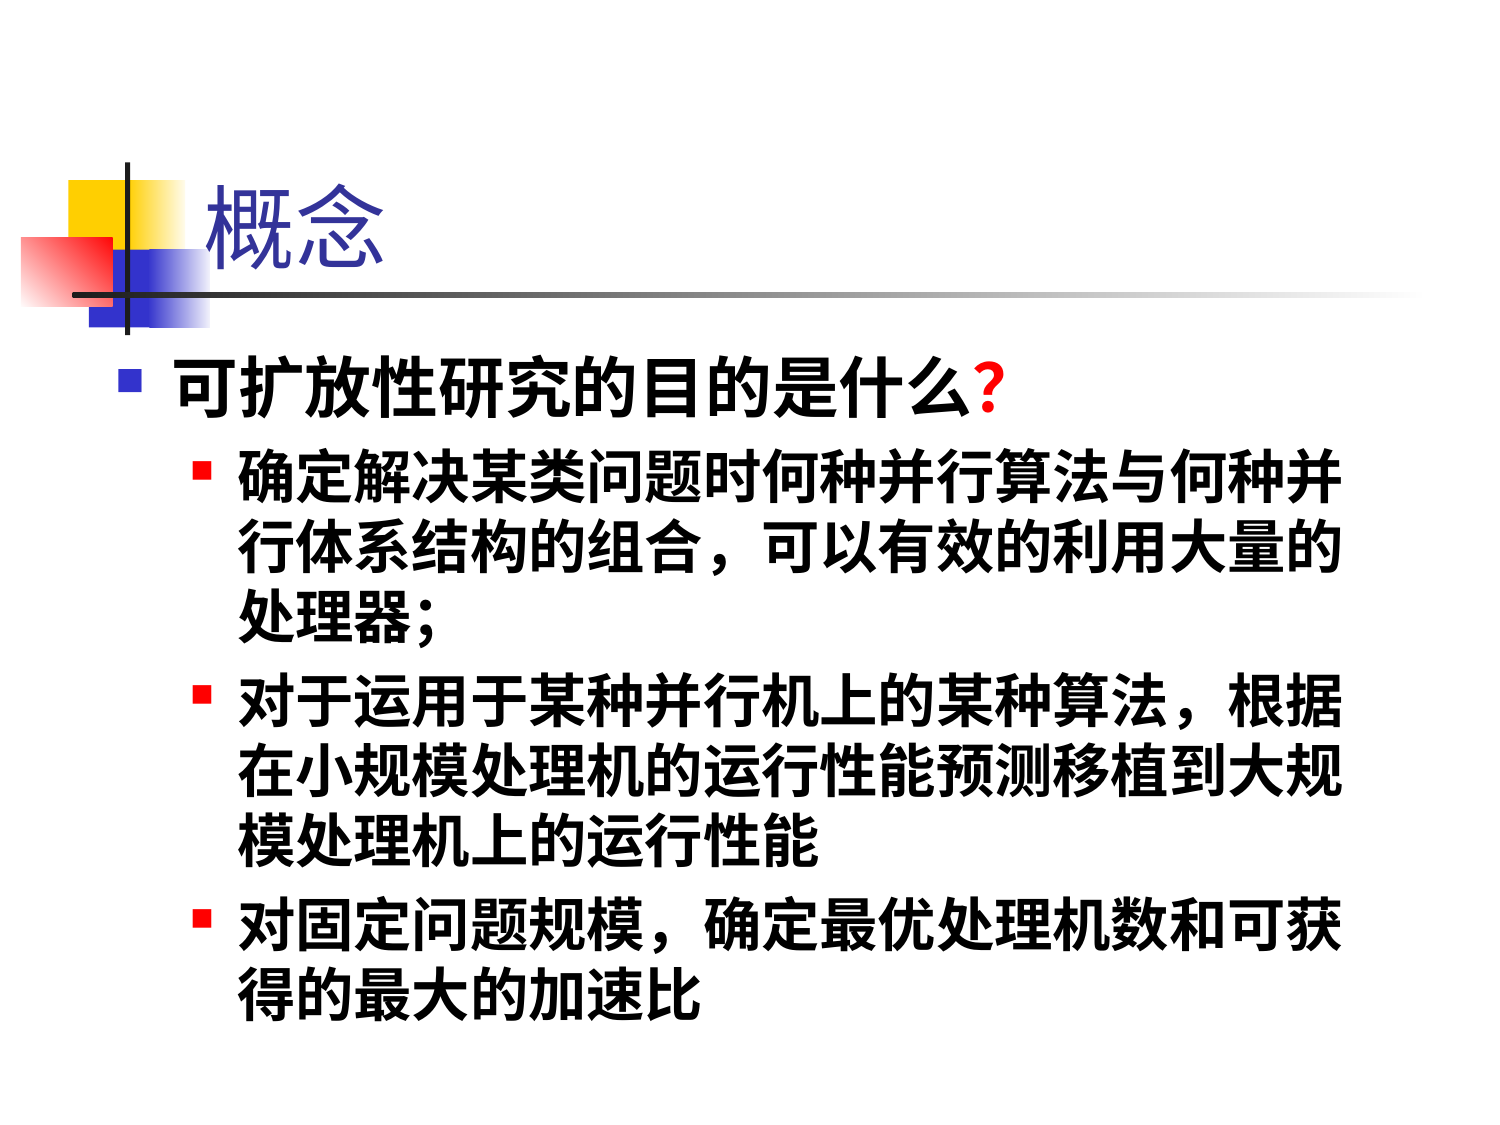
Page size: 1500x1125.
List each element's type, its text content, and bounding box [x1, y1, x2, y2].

title 概念 [188, 101, 1468, 289]
list 可扩放性研究的目的是什么？ 确定解决某类问题时何种并行算法与何种并行体系结构的组合，可以有效的利用大量的处理器； 对于运用于某种并行机上的某种算法，根据在小规模处理机的运行性能预测移植到大规模处理机上的运行性能 对固定问题规模，确定最优处理机数和可获得的最大的加速比 [100, 337, 1376, 1066]
